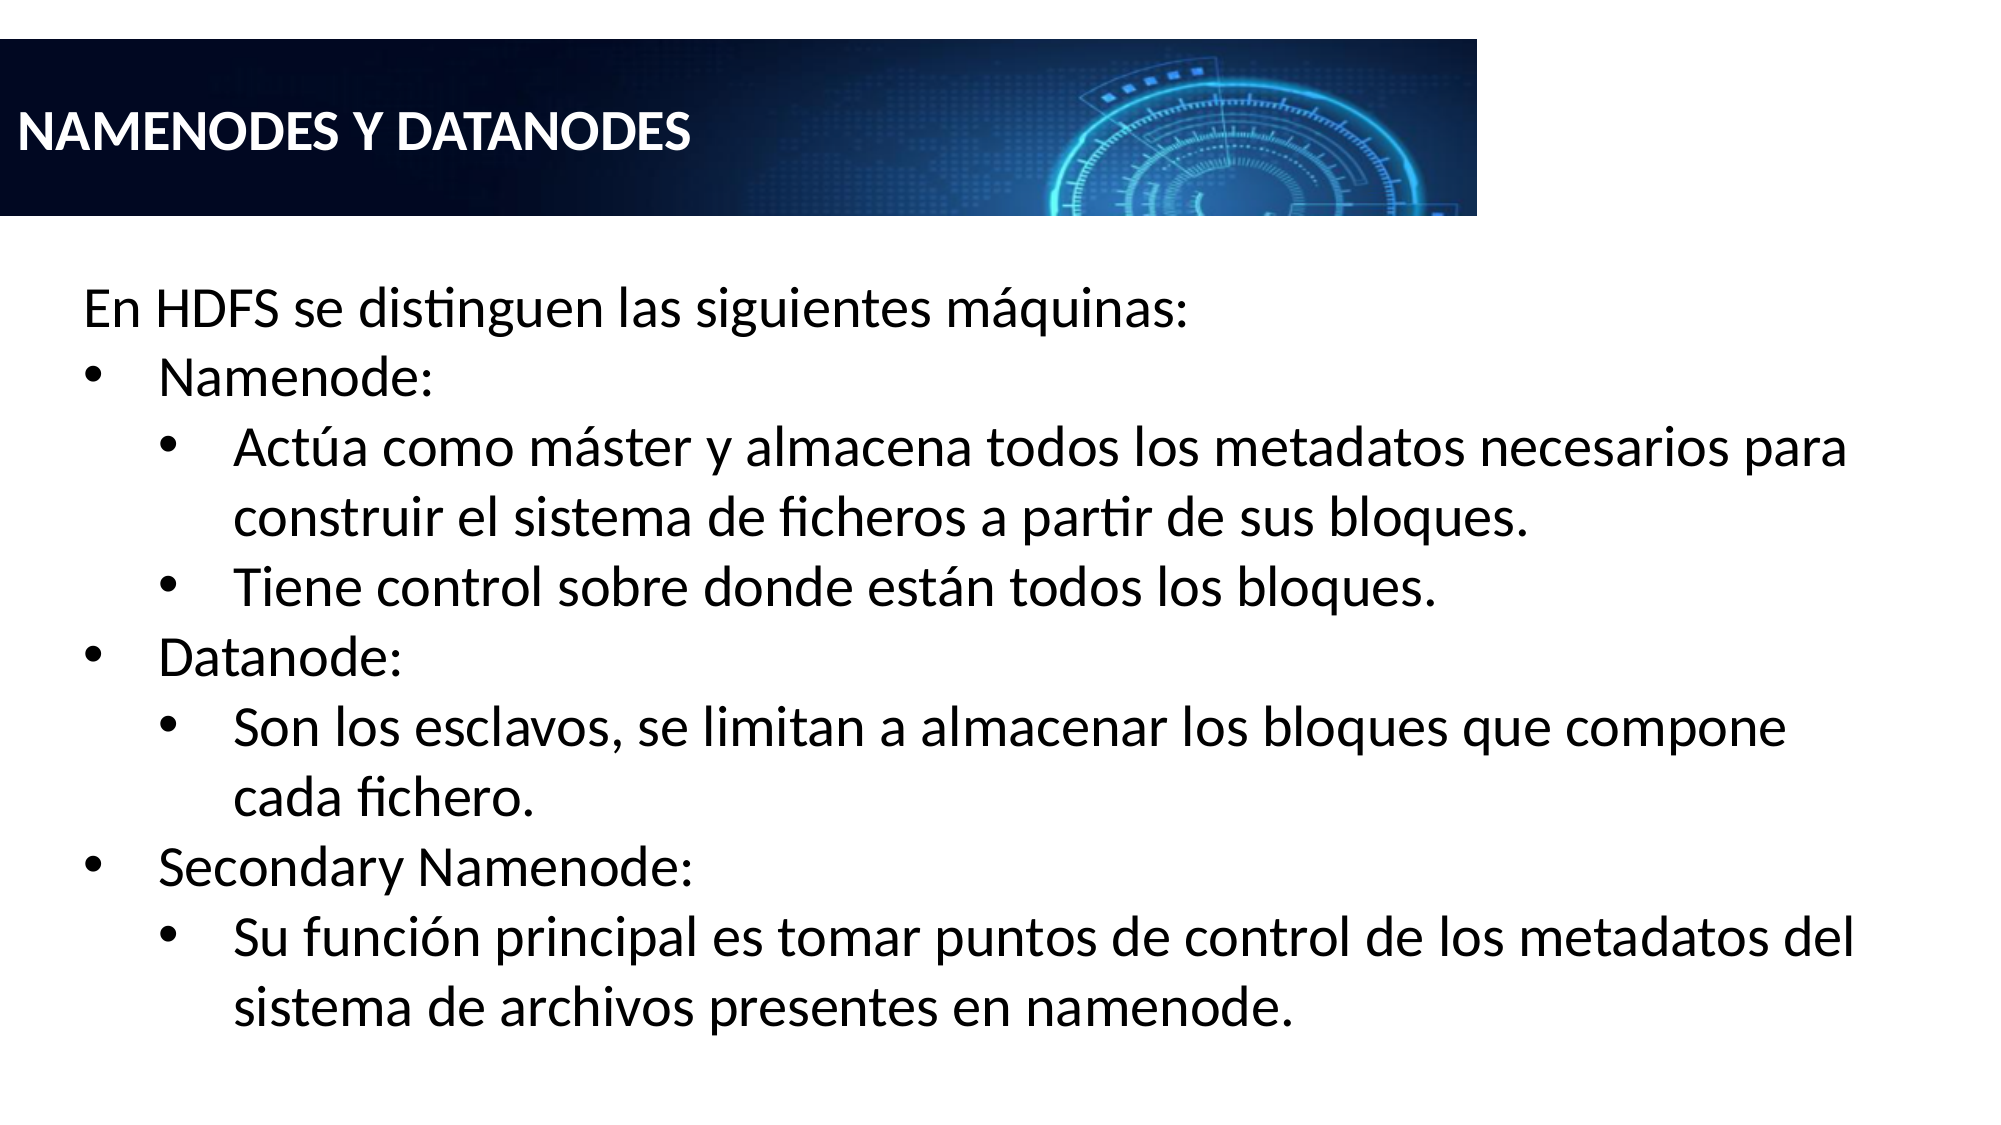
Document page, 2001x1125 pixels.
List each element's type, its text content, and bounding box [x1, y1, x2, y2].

text_box NAMENODES Y DATANODES [3, 84, 708, 170]
text_box En HDFS se distinguen las siguientes máquinas: Namenode: Actúa como máster y almacena todos los metadatos necesarios para construir el sistema de ficheros a partir de sus bloques. Tiene control sobre donde están todos los bloques. Datanode: Son los esclavos, se limitan a almacenar los bloques que compone cada fichero. Secondary Namenode: Su función principal es tomar puntos de control de los metadatos del sistema de archivos presentes en namenode. [68, 261, 1928, 1116]
picture [0, 39, 1477, 216]
